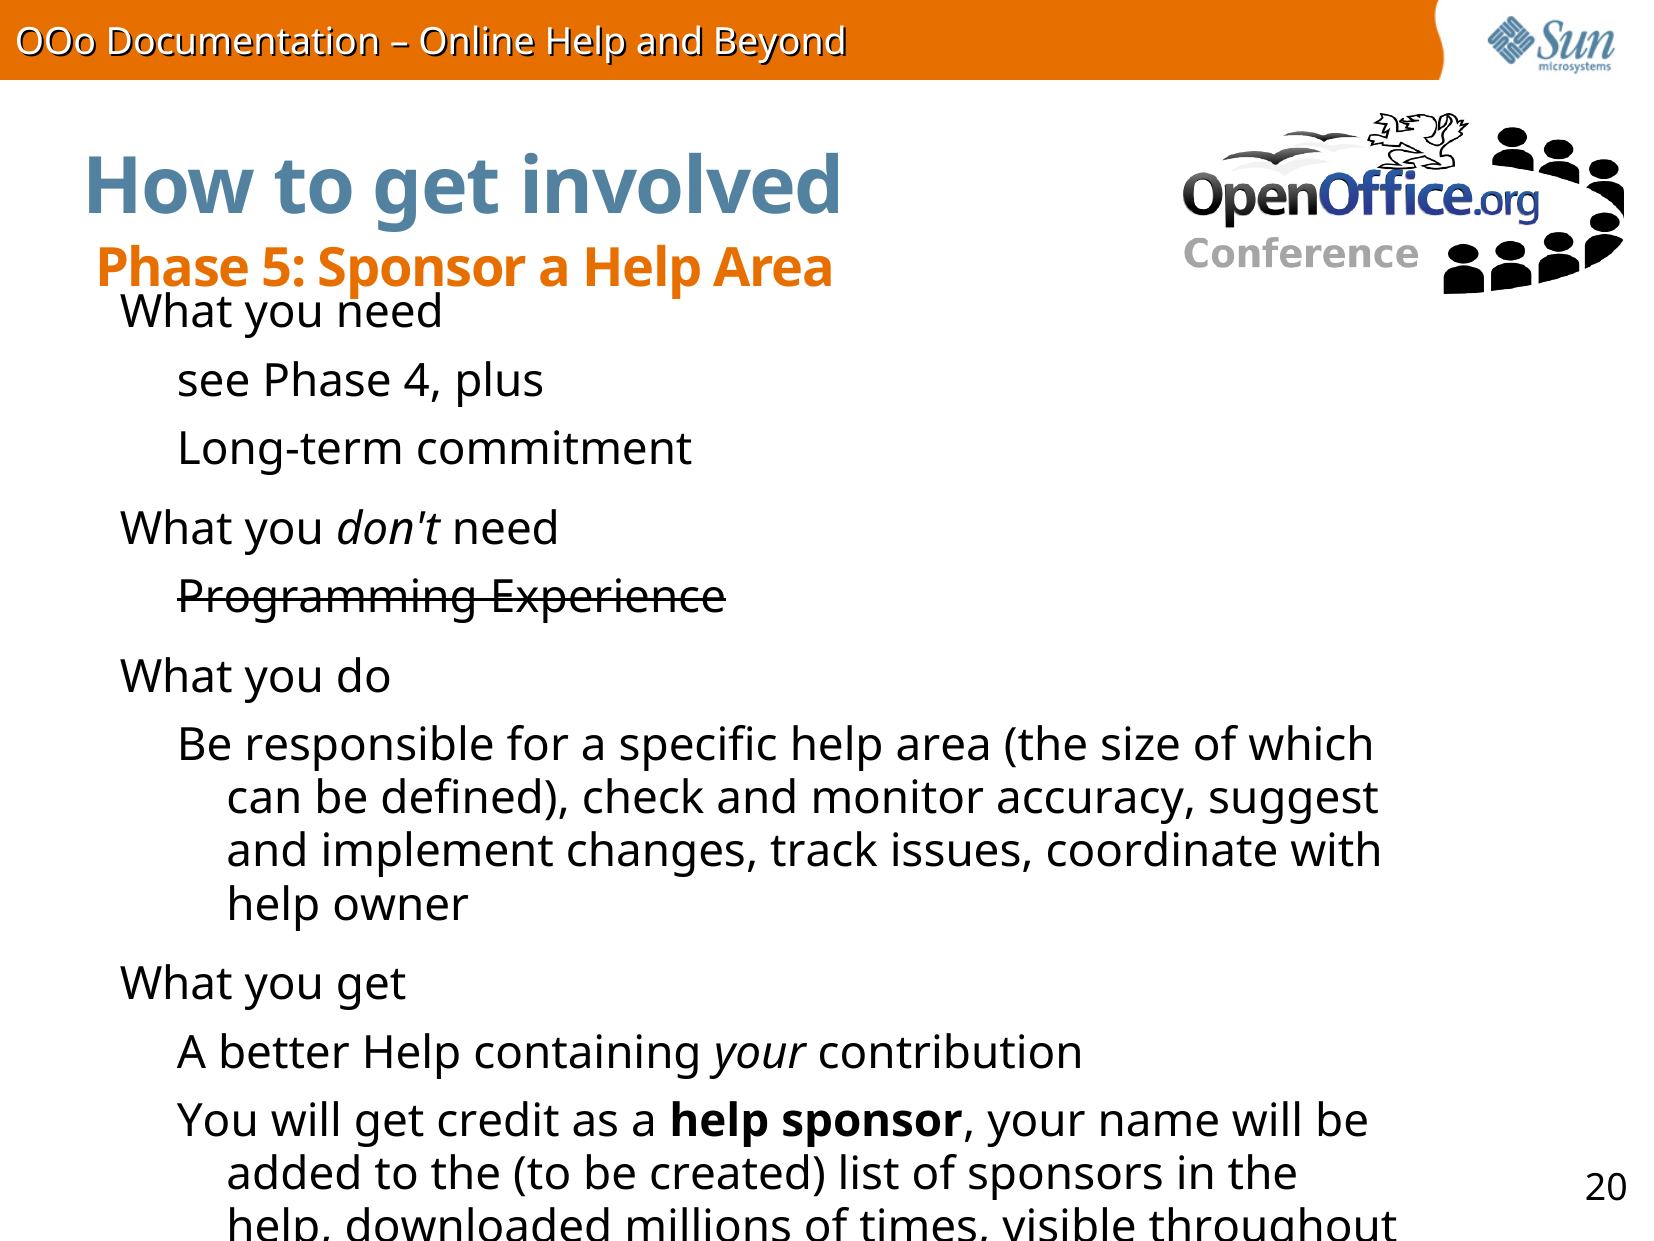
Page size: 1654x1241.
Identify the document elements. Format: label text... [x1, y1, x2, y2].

picture [0, 0, 1654, 80]
list What you need see Phase 4, plus Long-term commitment What you don't need Programming Experience What you do Be responsible for a specific help area (the size of which can be defined), check and monitor accuracy, suggest and implement changes, track issues, coordinate with help owner What you get A better Help containing your contribution You will get credit as a help sponsor, your name will be added to the (to be created) list of sponsors in the help, downloaded millions of times, visible throughout the world. Cool, eh? [100, 285, 1400, 1161]
picture [1183, 113, 1624, 294]
title How to get involved Phase 5: Sponsor a Help Area [82, 135, 1585, 279]
